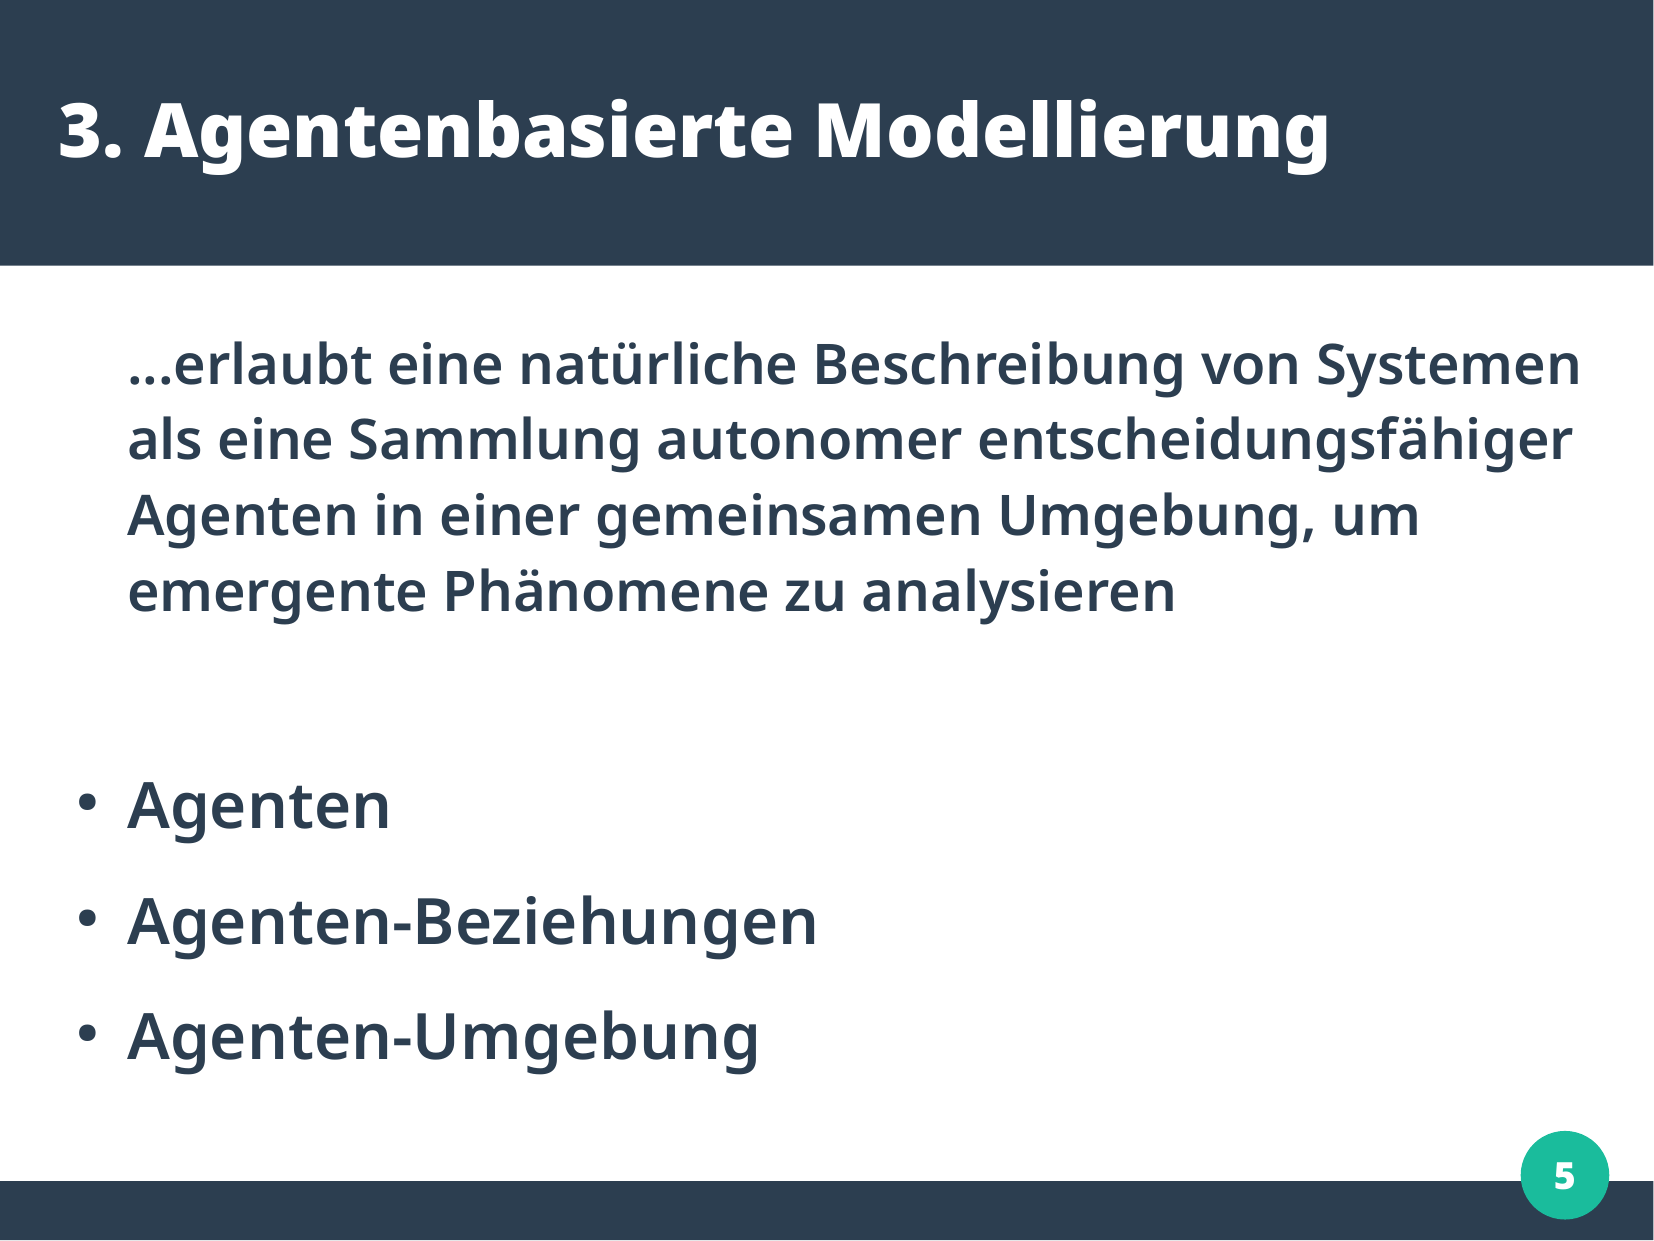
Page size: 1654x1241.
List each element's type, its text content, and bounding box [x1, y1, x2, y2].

list ...erlaubt eine natürliche Beschreibung von Systemen als eine Sammlung autonomer entscheidungsfähiger Agenten in einer gemeinsamen Umgebung, um emergente Phänomene zu analysieren Agenten Agenten-Beziehungen Agenten-Umgebung [59, 324, 1595, 1152]
title 3. Agentenbasierte Modellierung [59, 49, 1595, 207]
